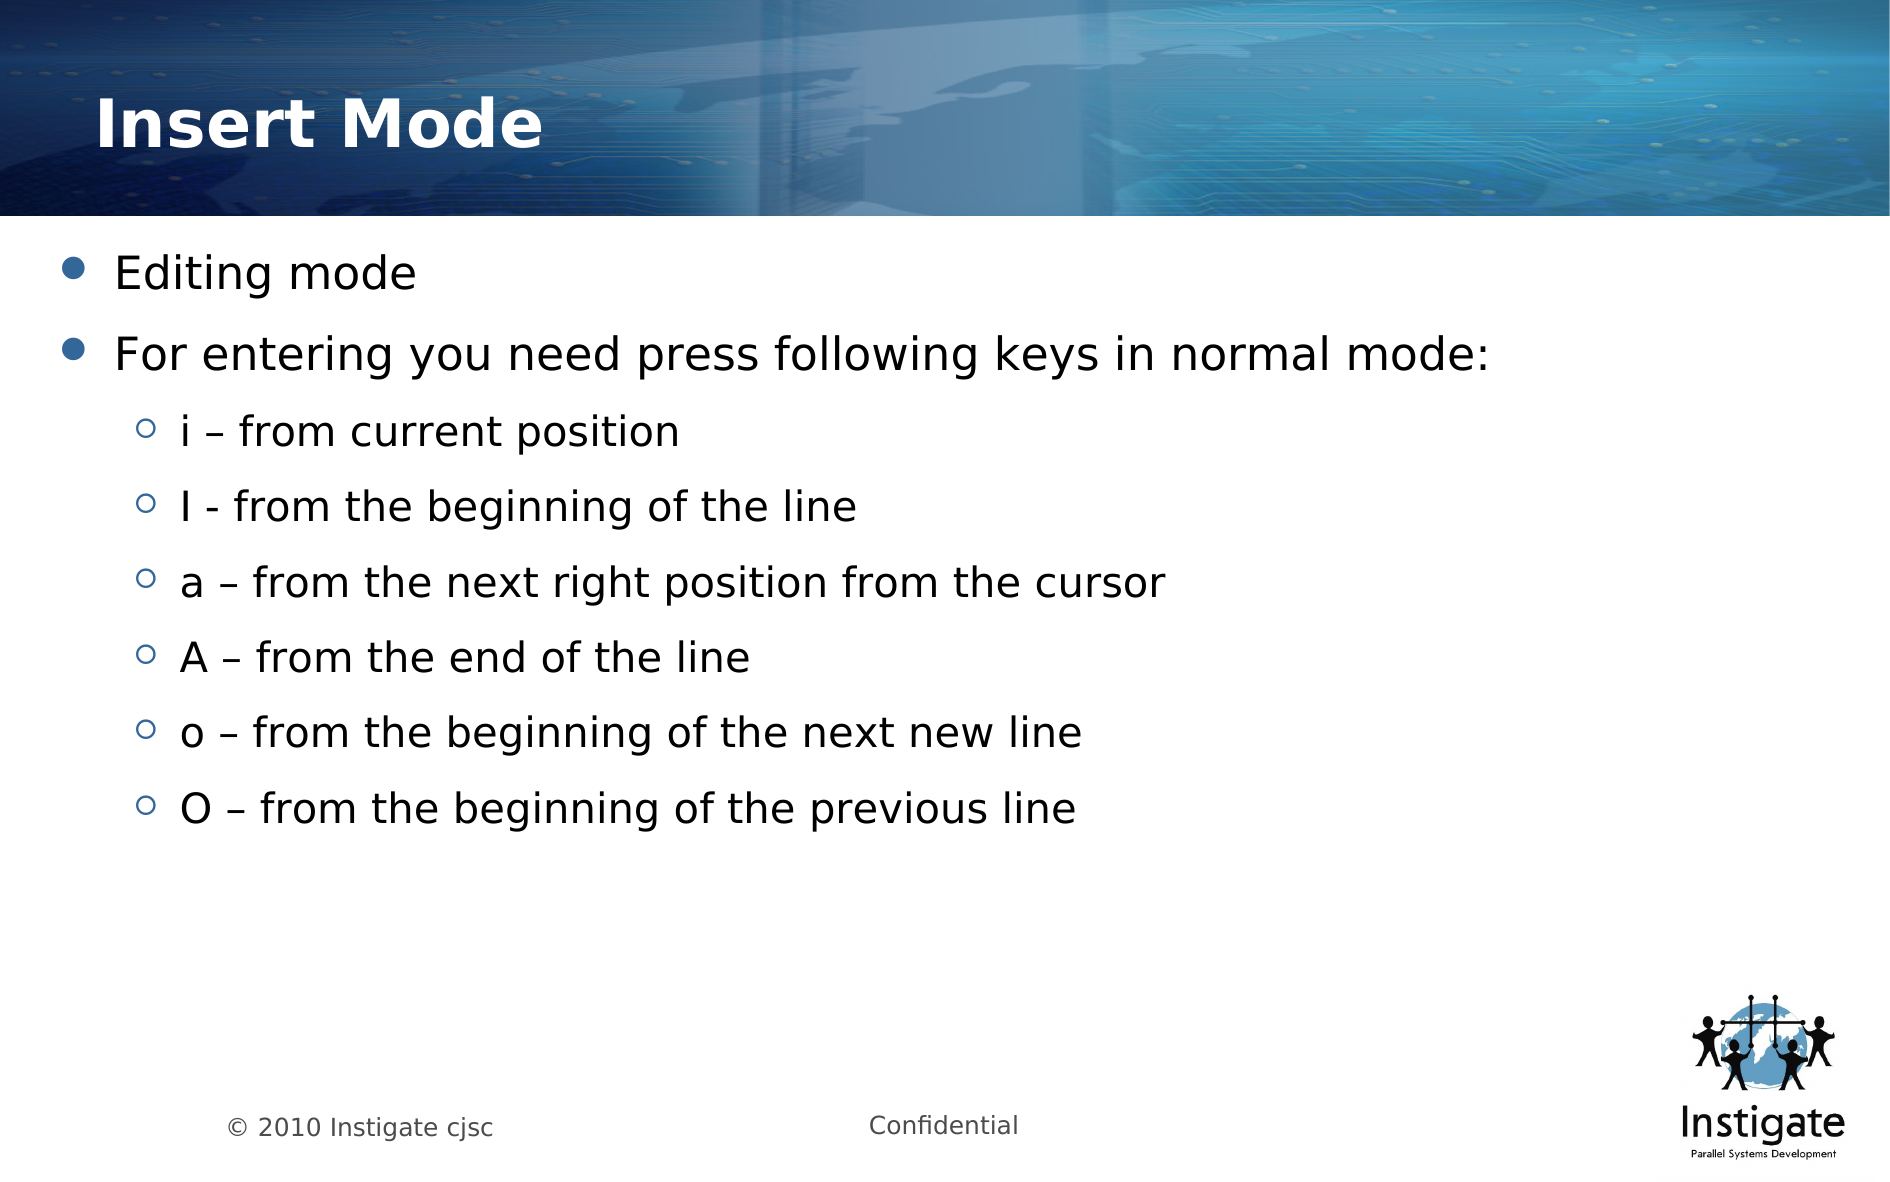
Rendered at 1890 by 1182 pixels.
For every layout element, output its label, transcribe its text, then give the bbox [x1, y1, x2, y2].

title Insert Mode [94, 54, 1793, 210]
picture [1650, 956, 1876, 1182]
list Editing mode For entering you need press following keys in normal mode: i – from current position I - from the beginning of the line a – from the next right position from the cursor A – from the end of the line o – from the beginning of the next new line O – from the beginning of the previous line [59, 236, 1831, 1001]
picture [0, 0, 1890, 216]
